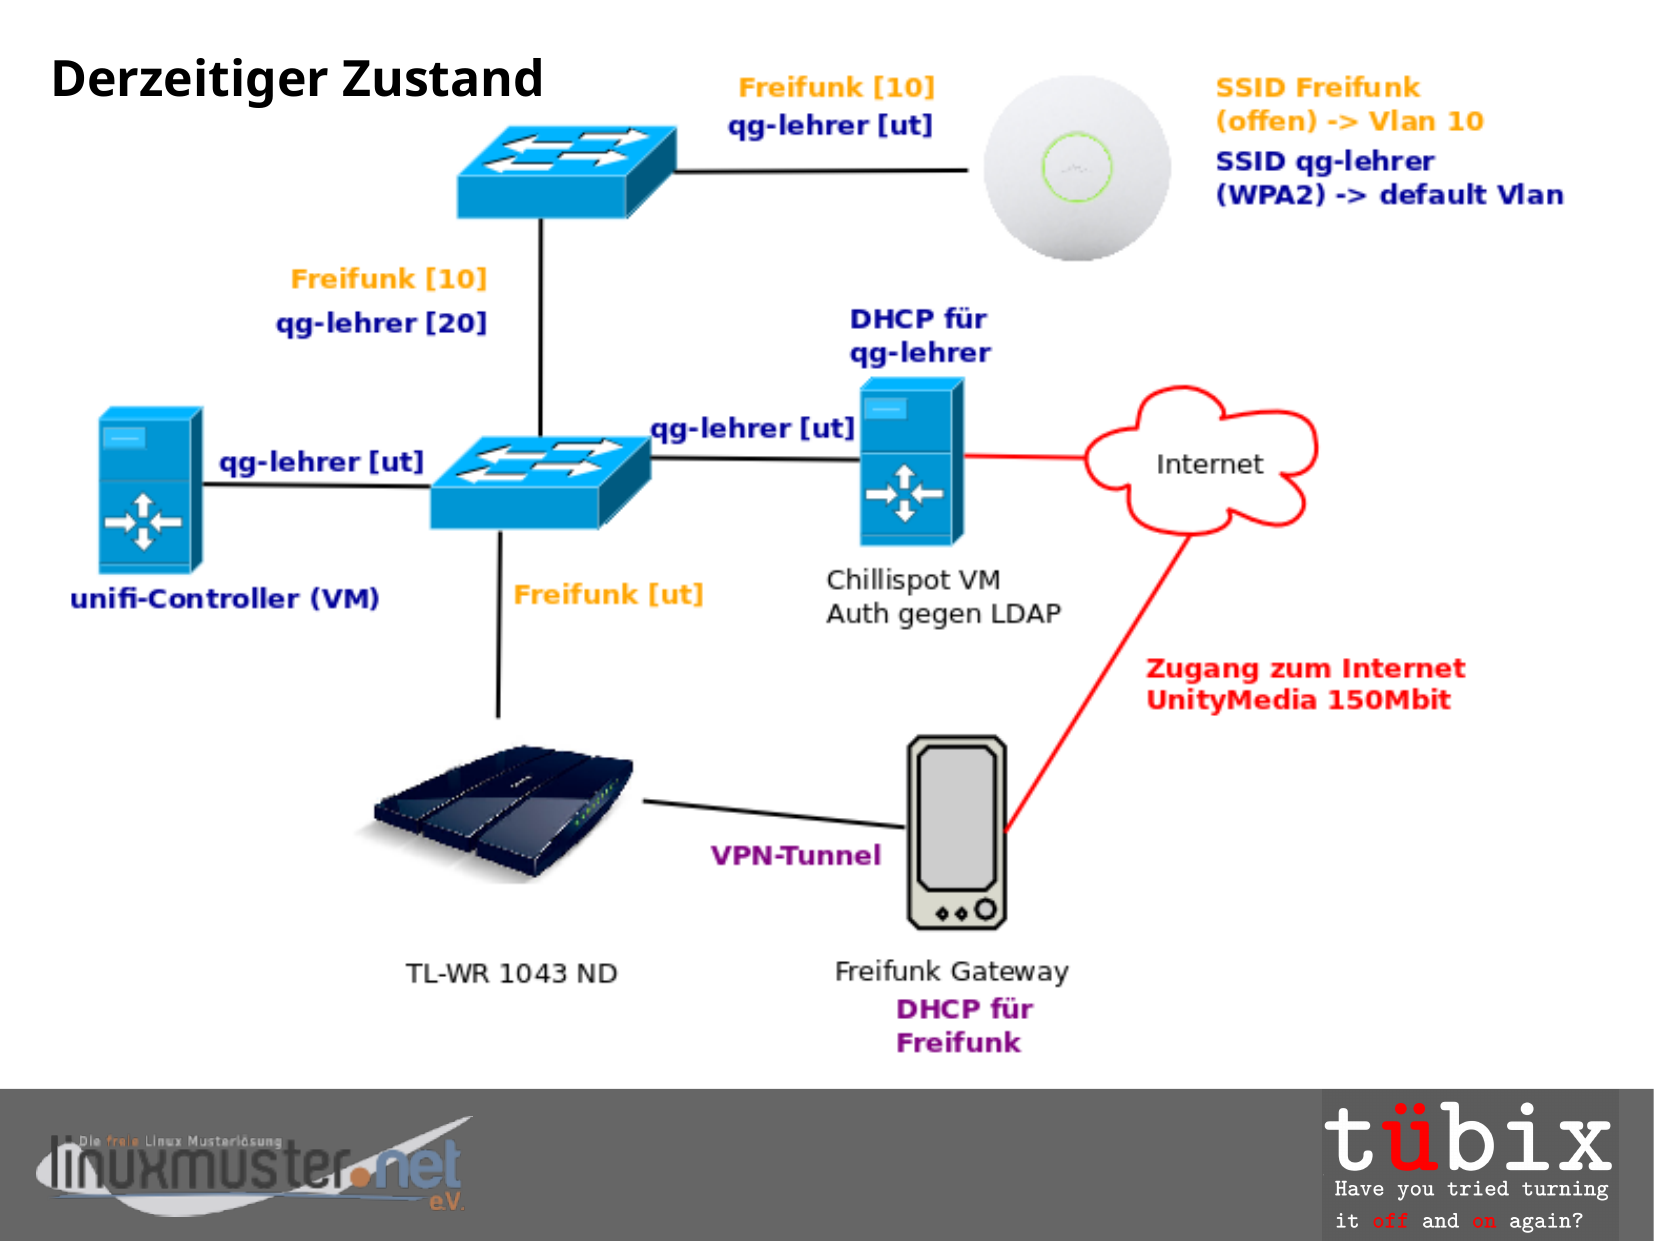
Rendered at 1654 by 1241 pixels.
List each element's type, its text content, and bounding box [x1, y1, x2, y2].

picture [70, 70, 1567, 1059]
text_box Derzeitiger Zustand [35, 35, 927, 114]
picture [36, 1116, 473, 1217]
picture [1322, 1089, 1619, 1241]
